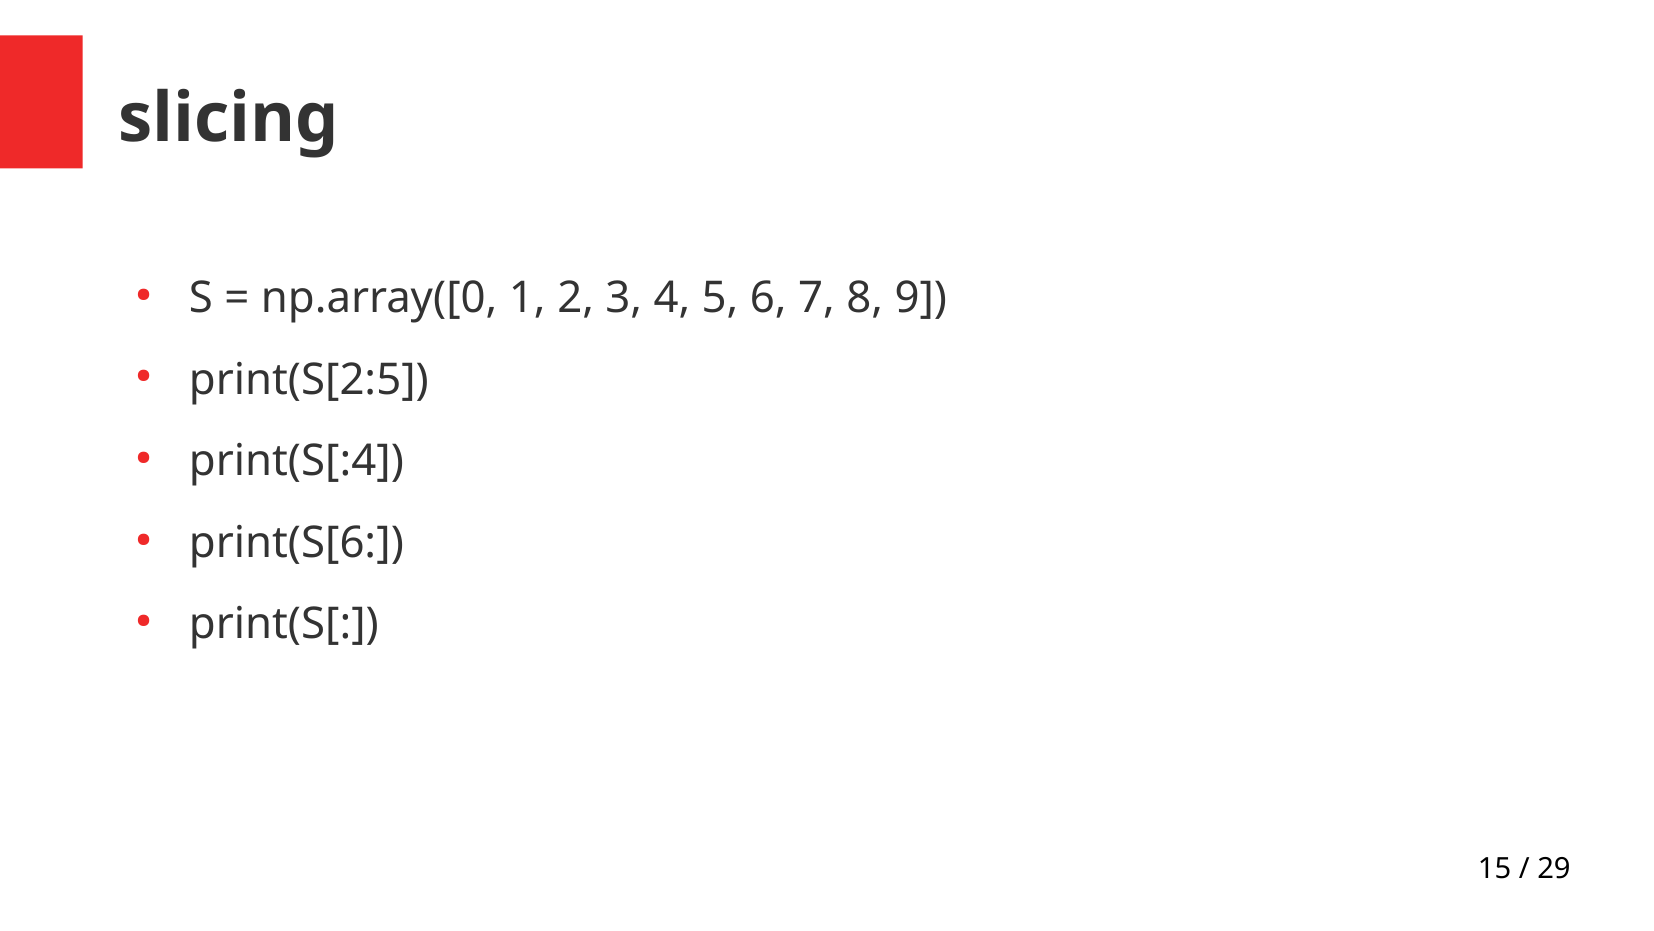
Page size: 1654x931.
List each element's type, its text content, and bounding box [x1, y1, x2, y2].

list S = np.array([0, 1, 2, 3, 4, 5, 6, 7, 8, 9]) print(S[2:5]) print(S[:4]) print(S[6:]) print(S[:]) [118, 265, 1536, 806]
title slicing [118, 37, 1571, 193]
